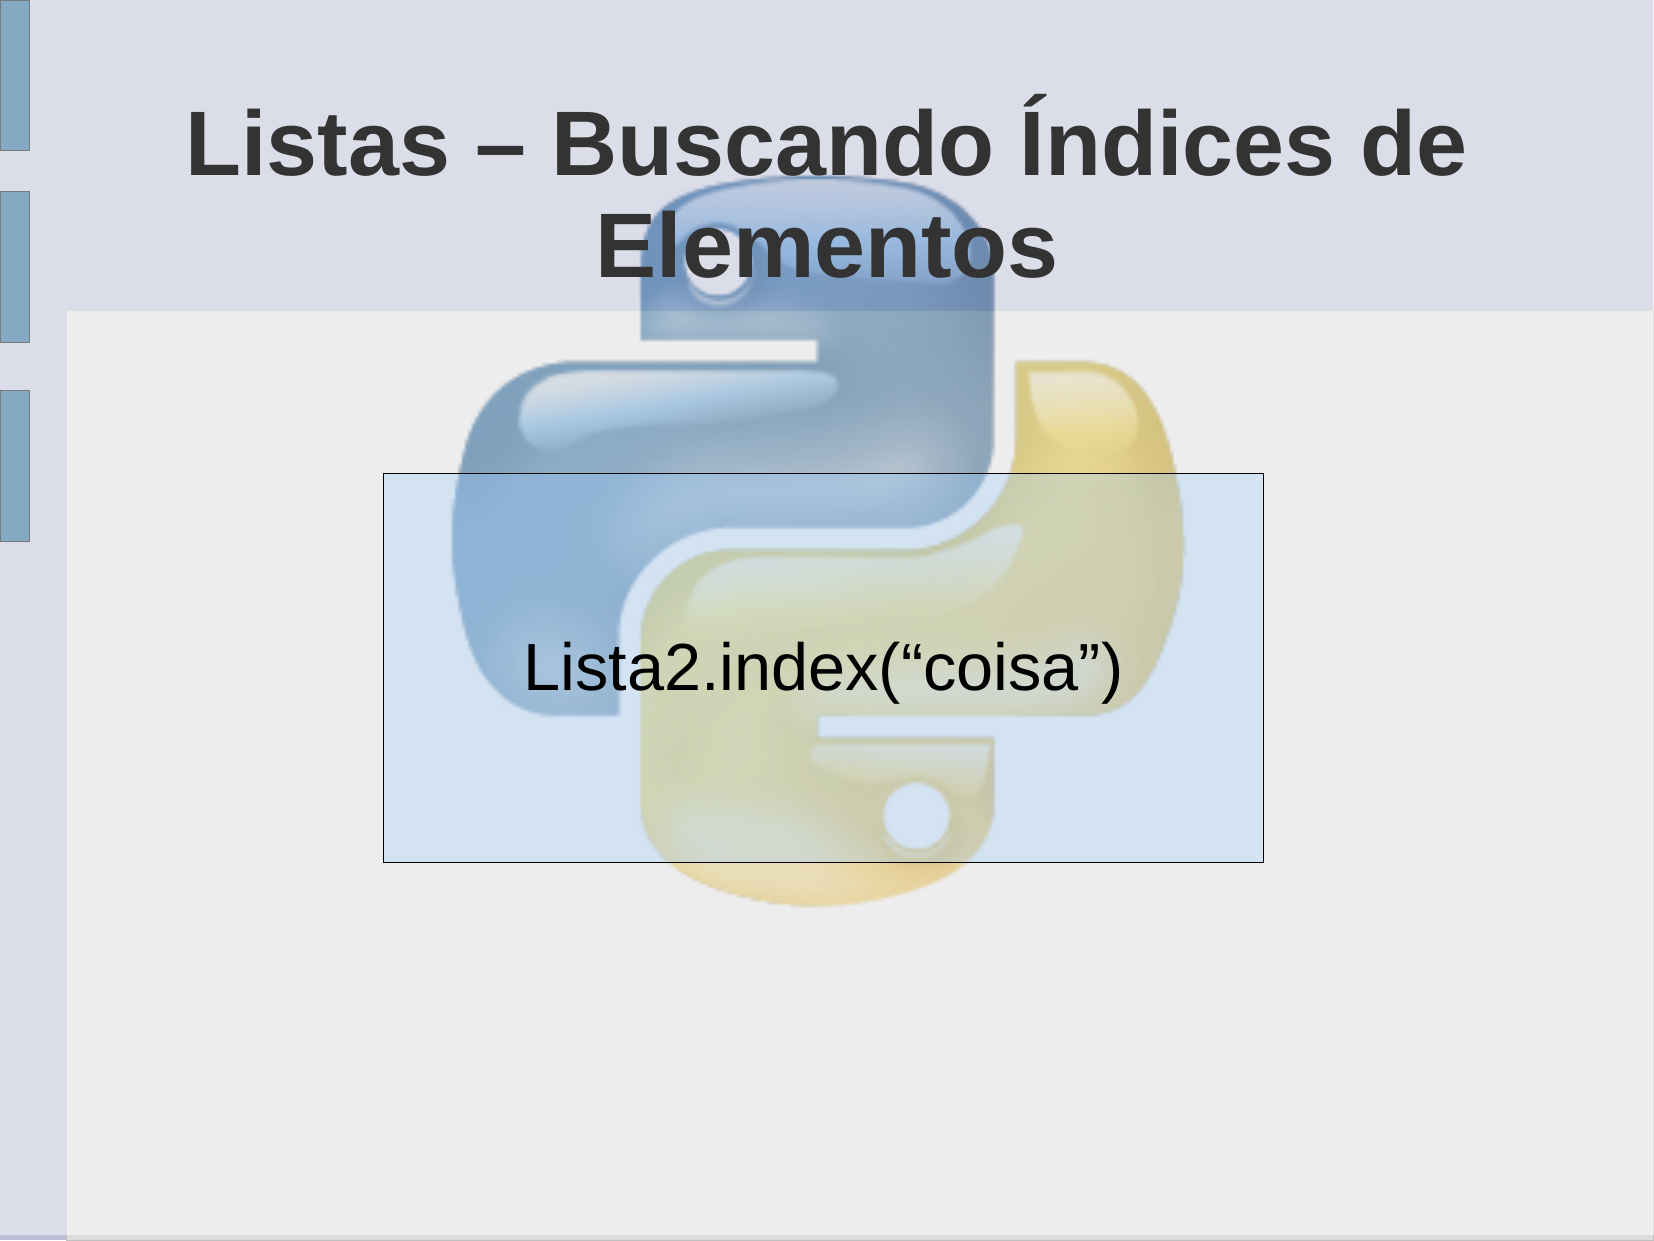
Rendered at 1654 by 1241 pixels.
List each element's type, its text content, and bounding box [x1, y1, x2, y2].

text_box Lista2.index(“coisa”) [383, 473, 1264, 863]
title Listas – Buscando Índices de Elementos [121, 91, 1534, 299]
picture [0, 0, 1654, 1235]
